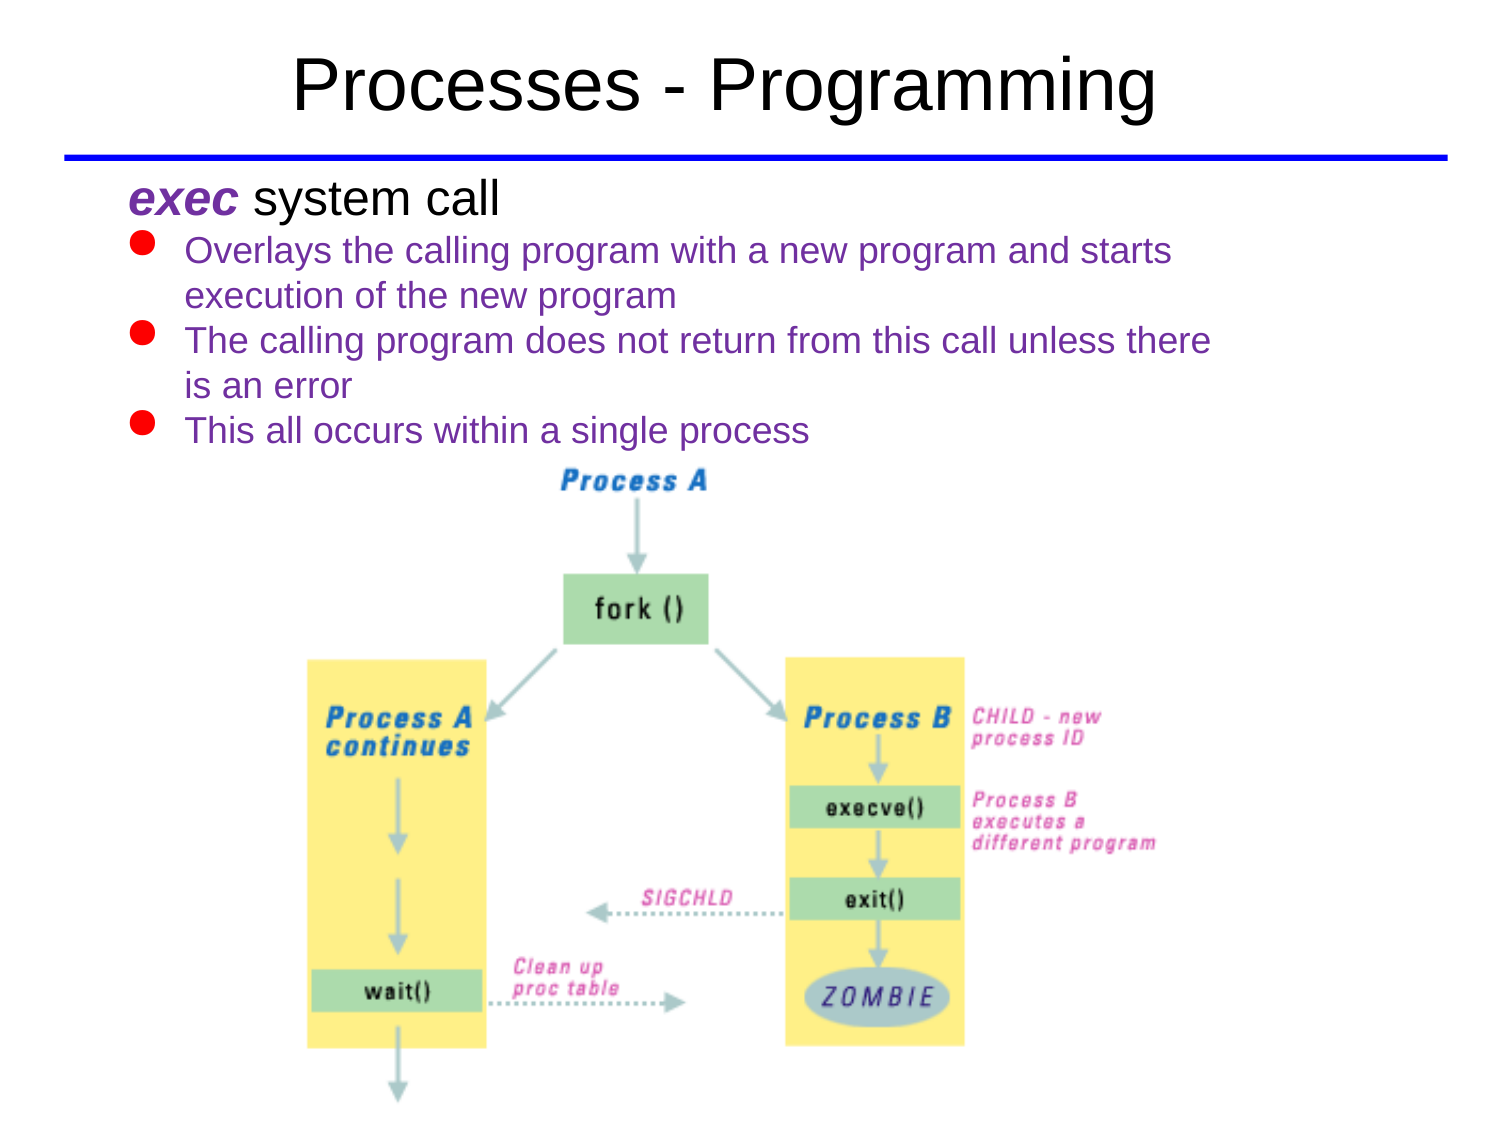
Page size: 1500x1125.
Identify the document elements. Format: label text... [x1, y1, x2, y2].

title Processes - Programming [92, 17, 1359, 143]
list exec system call Overlays the calling program with a new program and starts execution of the new program The calling program does not return from this call unless there is an error This all occurs within a single process [113, 158, 1260, 506]
picture [295, 459, 1168, 1111]
